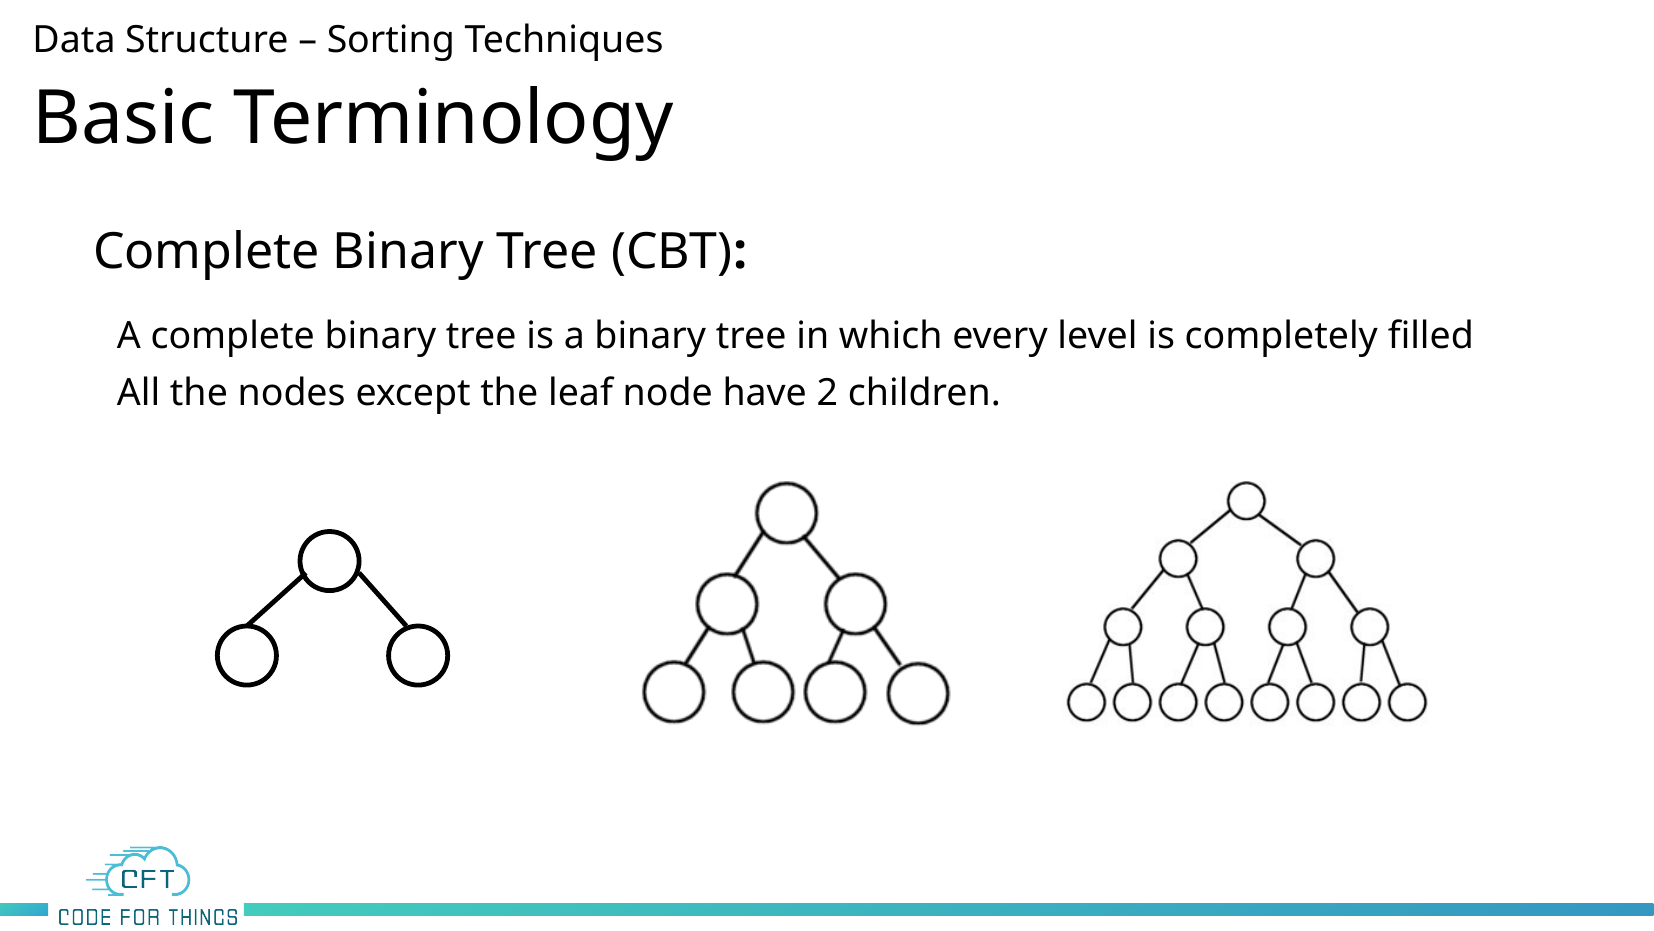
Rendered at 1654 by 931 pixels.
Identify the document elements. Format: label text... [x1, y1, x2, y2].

text_box [300, 531, 360, 591]
text_box [217, 626, 277, 686]
text_box Complete Binary Tree (CBT): [59, 181, 851, 284]
text_box A complete binary tree is a binary tree in which every level is completely filled All the nodes except the leaf node have 2 children. [82, 301, 1654, 409]
picture [1061, 456, 1437, 759]
text_box [388, 625, 448, 686]
title Data Structure – Sorting Techniques Basic Terminology [32, 12, 1184, 166]
picture [583, 460, 997, 745]
picture [59, 846, 237, 925]
